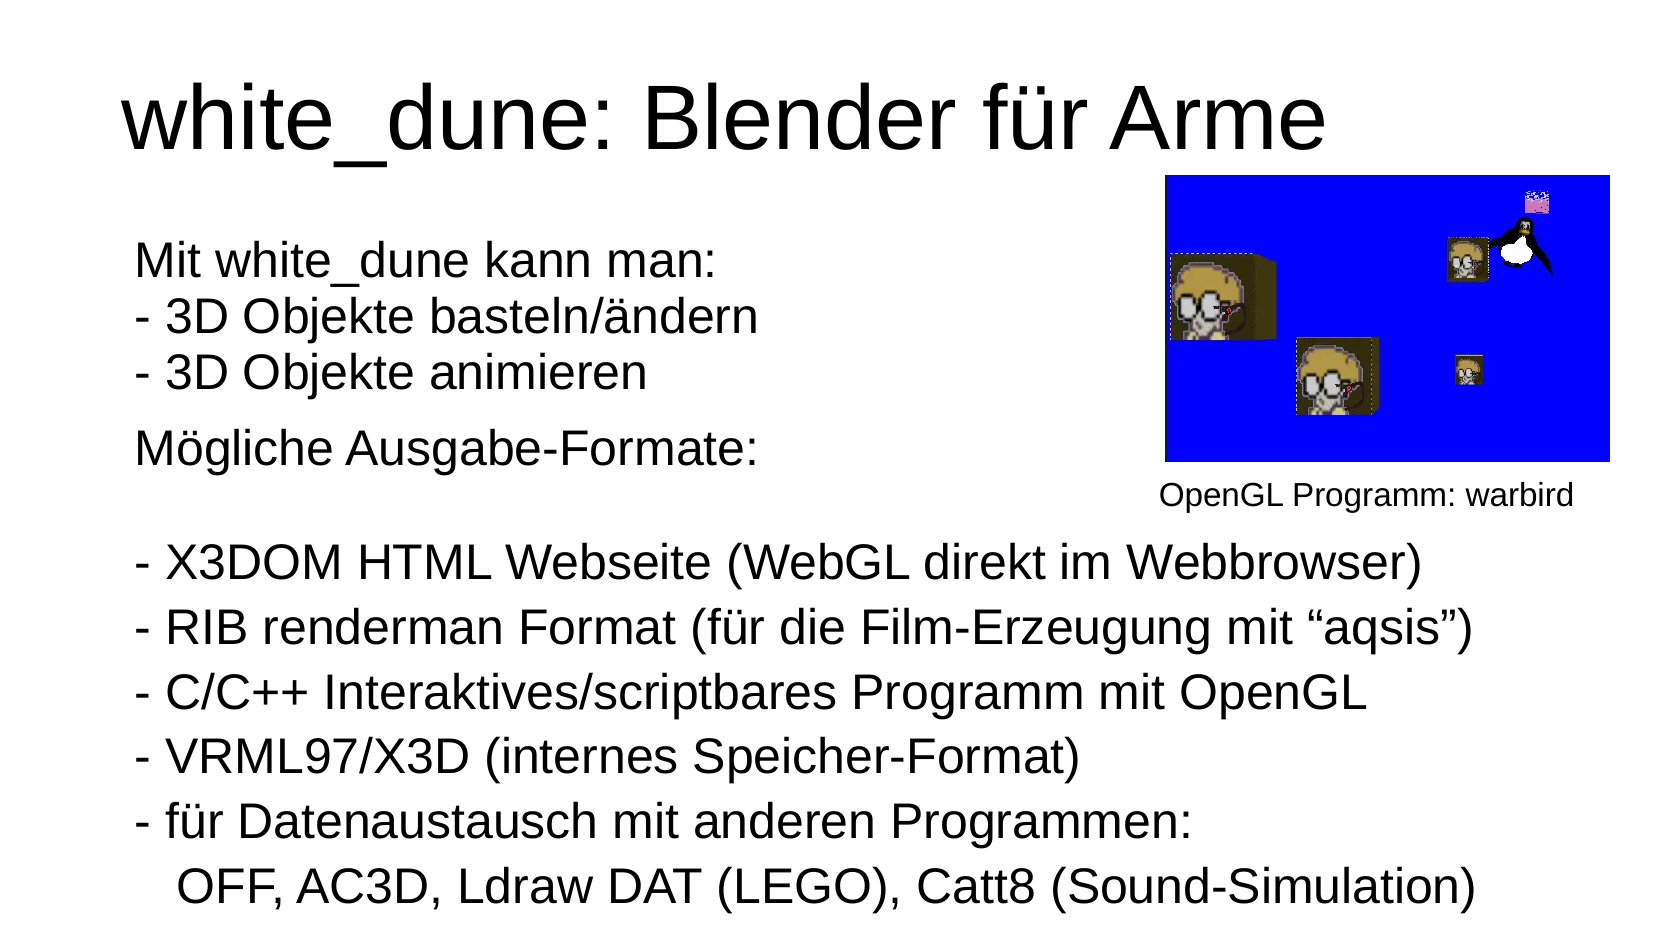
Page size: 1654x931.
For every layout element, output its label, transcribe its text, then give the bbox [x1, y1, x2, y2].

title white_dune: Blender für Arme [0, 39, 1471, 196]
text_box Mit white_dune kann man: - 3D Objekte basteln/ändern - 3D Objekte animieren Mögliche Ausgabe-Formate: OpenGL Programm: warbird - X3DOM HTML Webseite (WebGL direkt im Webbrowser) - RIB renderman Format (für die Film-Erzeugung mit “aqsis”) - C/C++ Interaktives/scriptbares Programm mit OpenGL - VRML97/X3D (internes Speicher-Format) - für Datenaustausch mit anderen Programmen: OFF, AC3D, Ldraw DAT (LEGO), Catt8 (Sound-Simulation) [120, 225, 1651, 922]
picture [1165, 175, 1610, 462]
